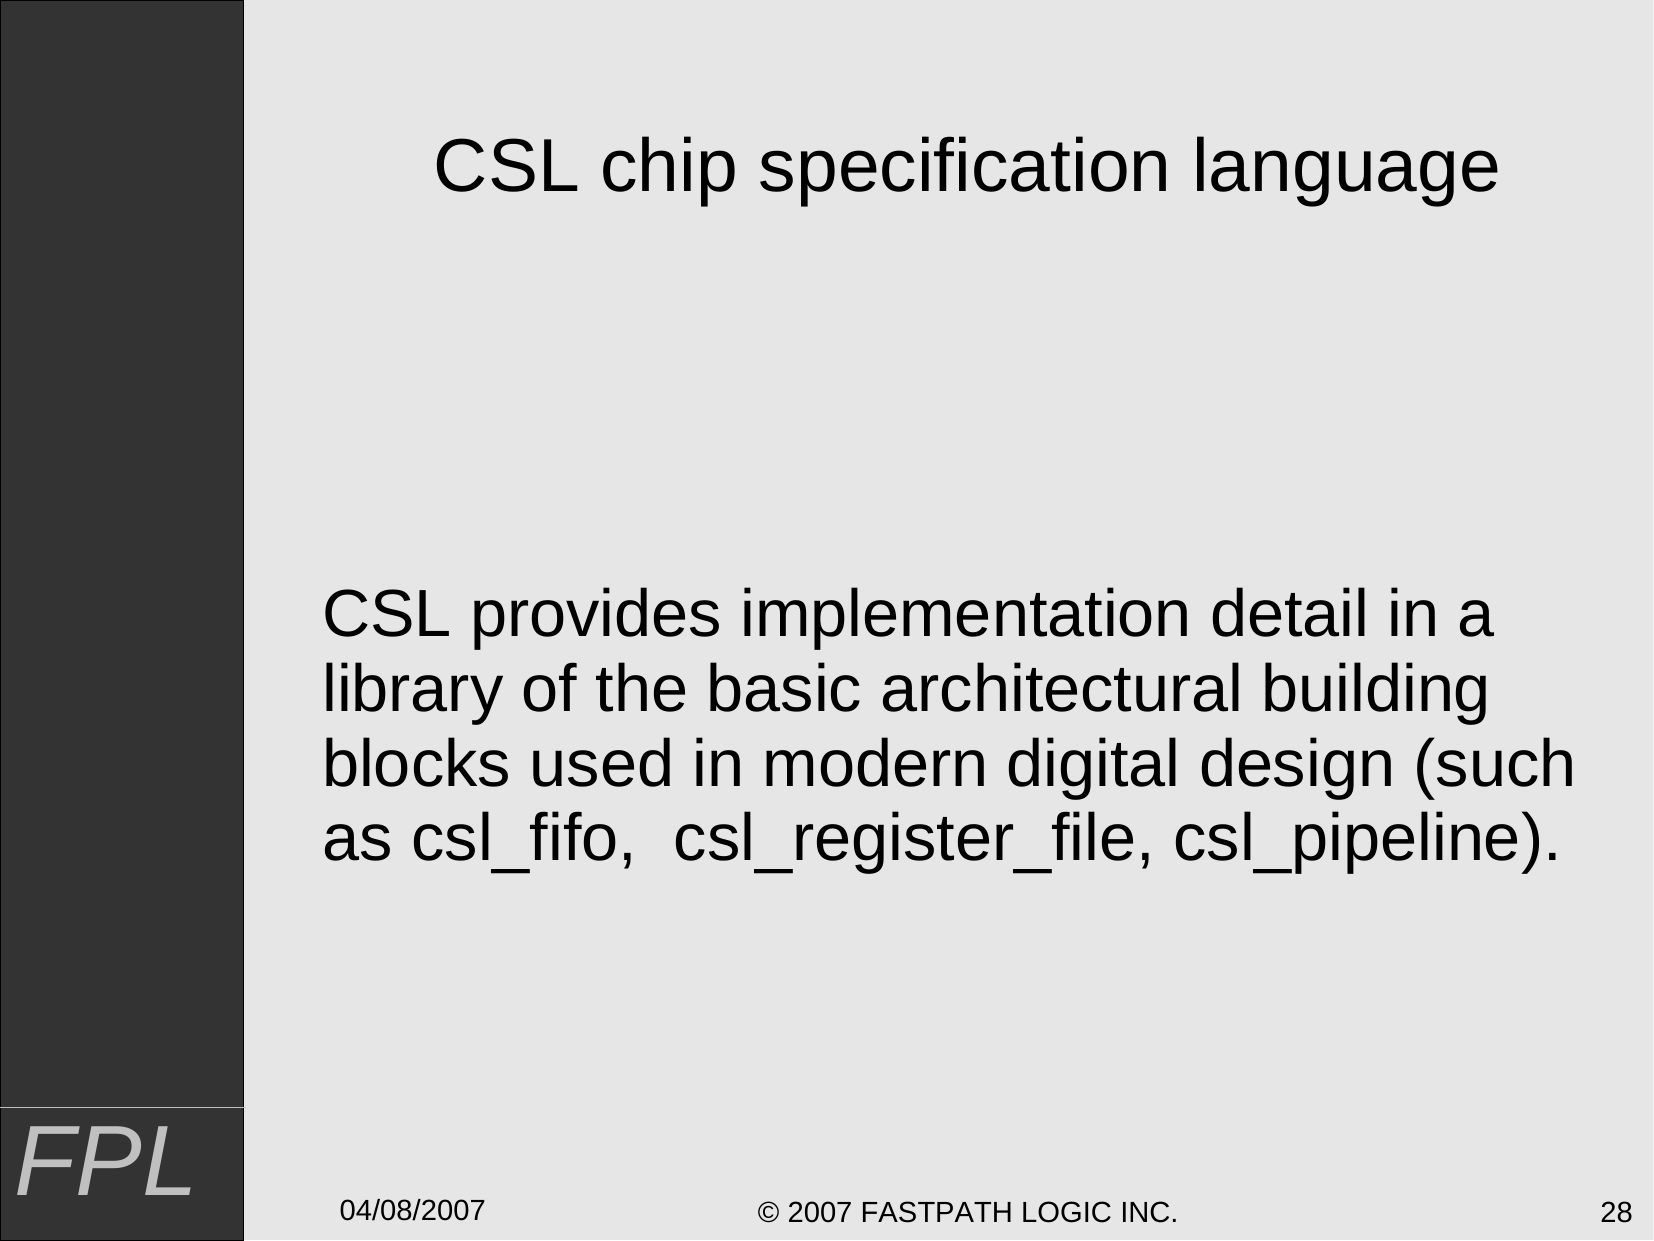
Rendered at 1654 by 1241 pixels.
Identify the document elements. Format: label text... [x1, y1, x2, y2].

subtitle CSL provides implementation detail in a library of the basic architectural building blocks used in modern digital design (such as csl_fifo, csl_register_file, csl_pipeline). [322, 272, 1635, 1179]
title CSL chip specification language [427, 57, 1530, 272]
